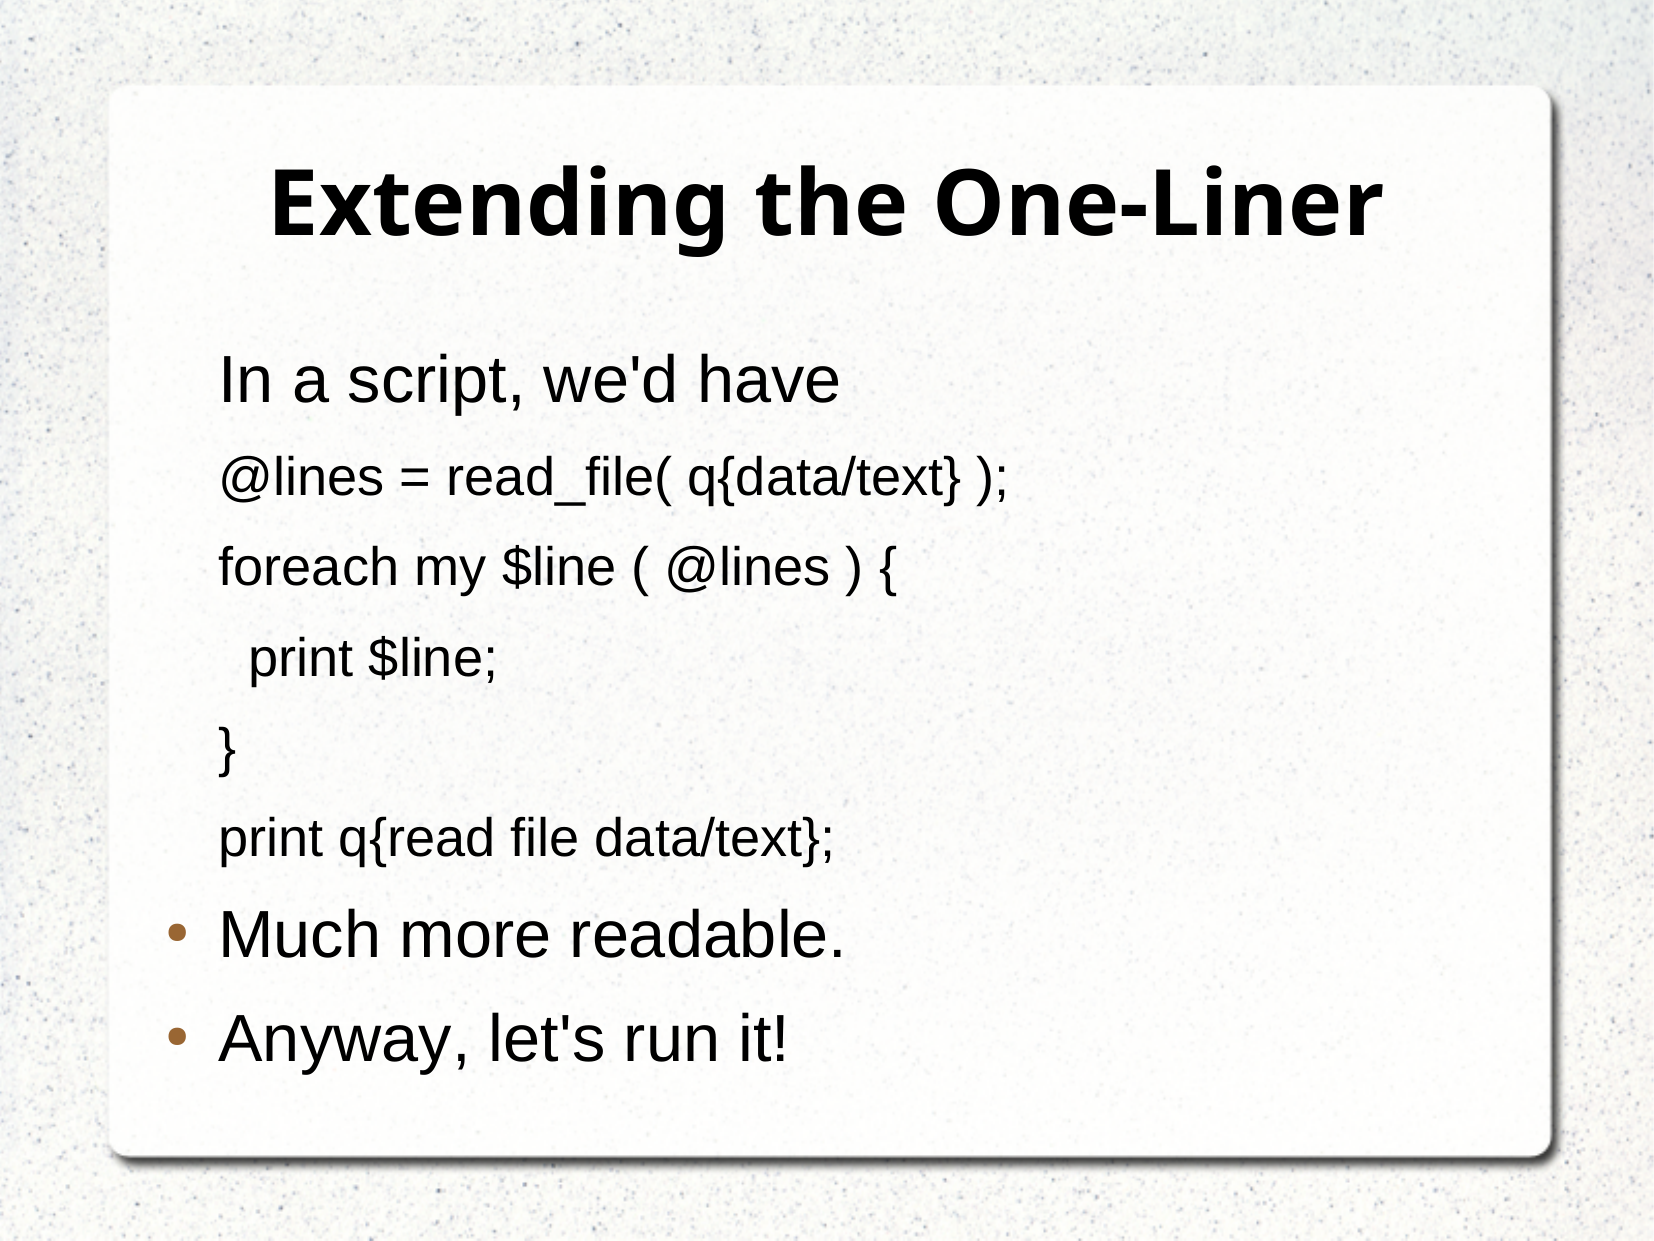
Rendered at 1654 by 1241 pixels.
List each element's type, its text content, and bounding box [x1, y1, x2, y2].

list In a script, we'd have @lines = read_file( q{data/text} ); foreach my $line ( @lines ) { print $line; } print q{read file data/text}; Much more readable. Anyway, let's run it! [147, 342, 1506, 1076]
picture [0, 0, 1654, 1241]
title Extending the One-Liner [118, 96, 1536, 304]
